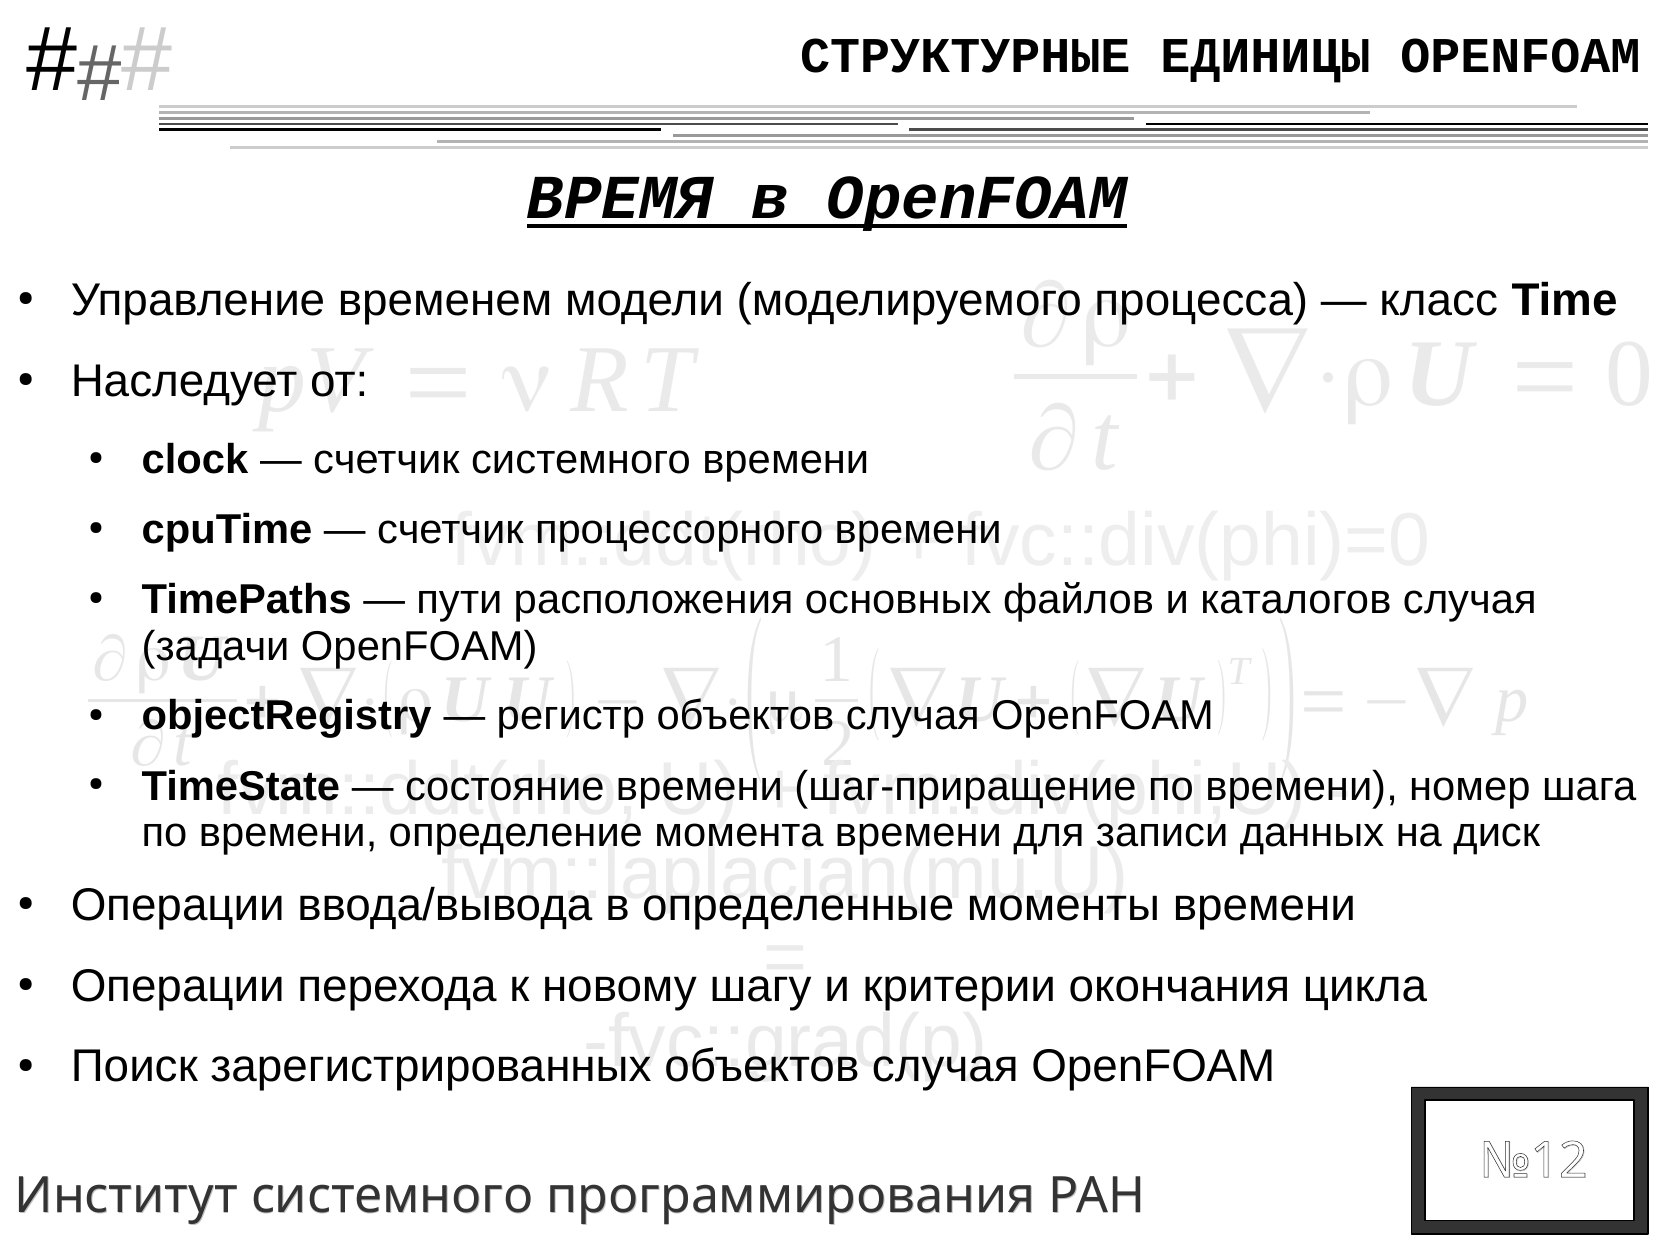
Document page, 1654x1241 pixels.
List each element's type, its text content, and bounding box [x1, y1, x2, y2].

list Управление временем модели (моделируемого процесса) — класс Time Наследует от: clock — счетчик системного времени cpuTime — счетчик процессорного времени TimePaths — пути расположения основных файлов и каталогов случая (задачи OpenFOAM) objectRegistry — регистр объектов случая OpenFOAM TimeState — состояние времени (шаг-приращение по времени), номер шага по времени, определение момента времени для записи данных на диск Операции ввода/вывода в определенные моменты времени Операции перехода к новому шагу и критерии окончания цикла Поиск зарегистрированных объектов случая OpenFOAM [0, 274, 1654, 1093]
title ВРЕМЯ в OpenFOAM [0, 147, 1654, 257]
